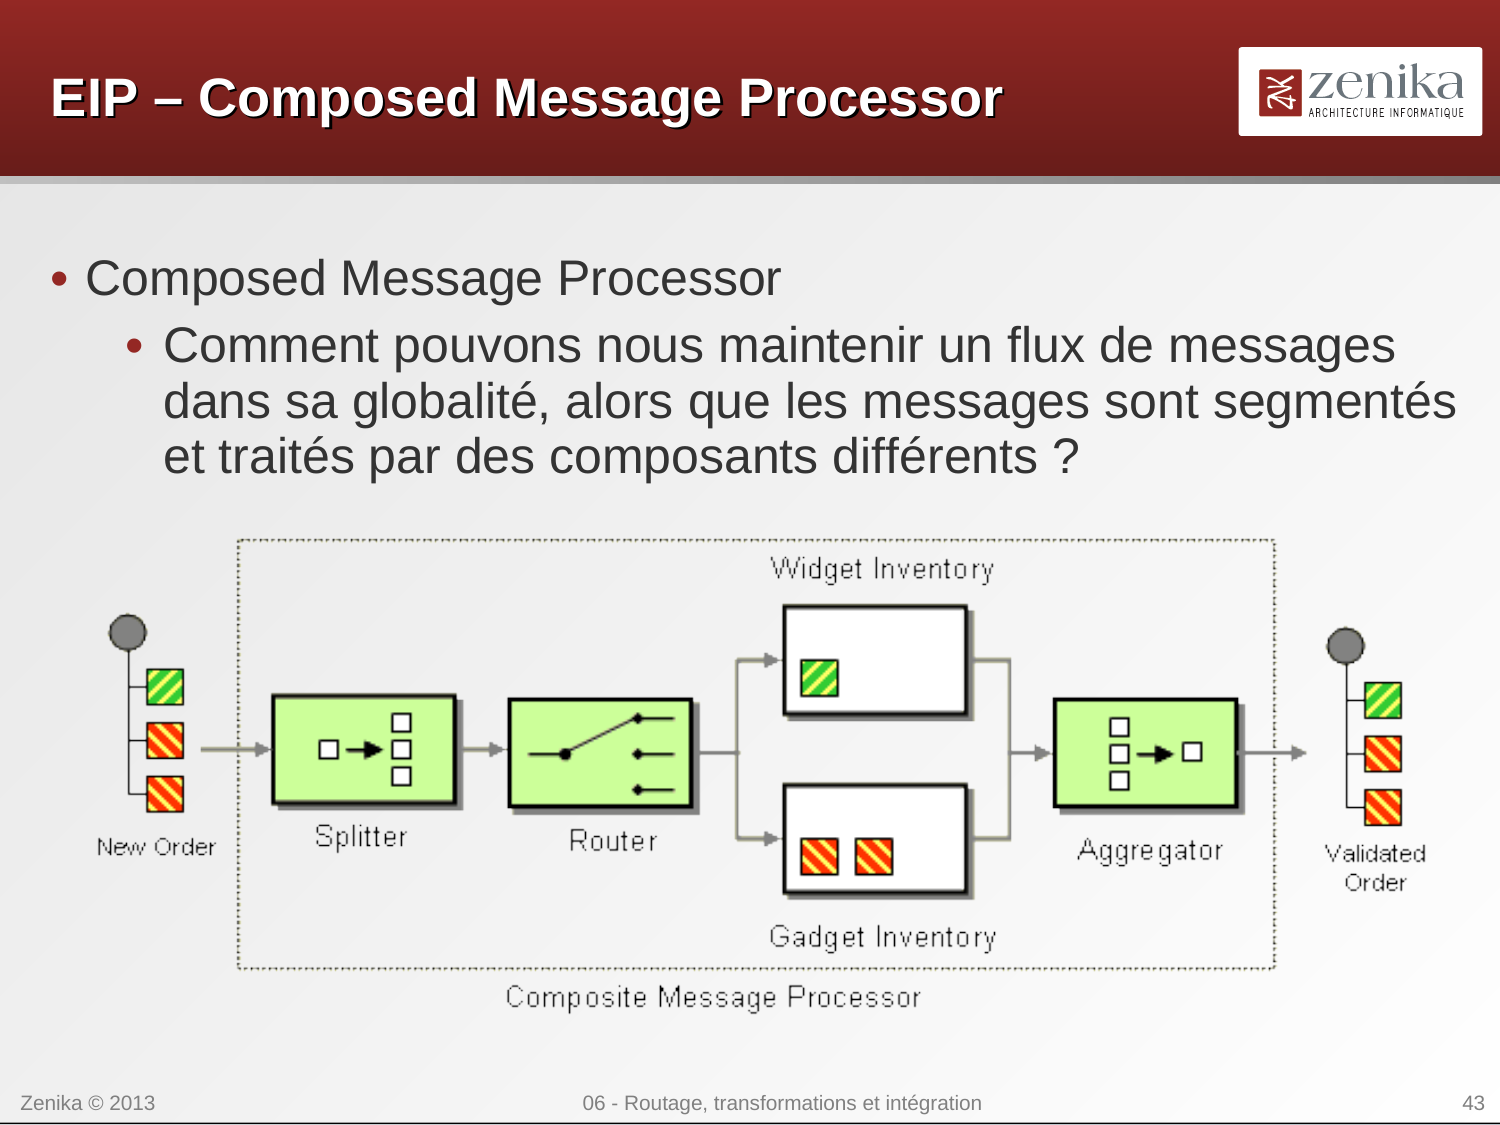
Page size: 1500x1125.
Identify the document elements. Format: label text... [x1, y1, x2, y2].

picture [1257, 58, 1464, 125]
title EIP – Composed Message Processor [50, 22, 1206, 172]
picture [76, 537, 1453, 1028]
list Composed Message Processor Comment pouvons nous maintenir un flux de messages dans sa globalité, alors que les messages sont segmentés et traités par des composants différents ? [50, 250, 1477, 1064]
